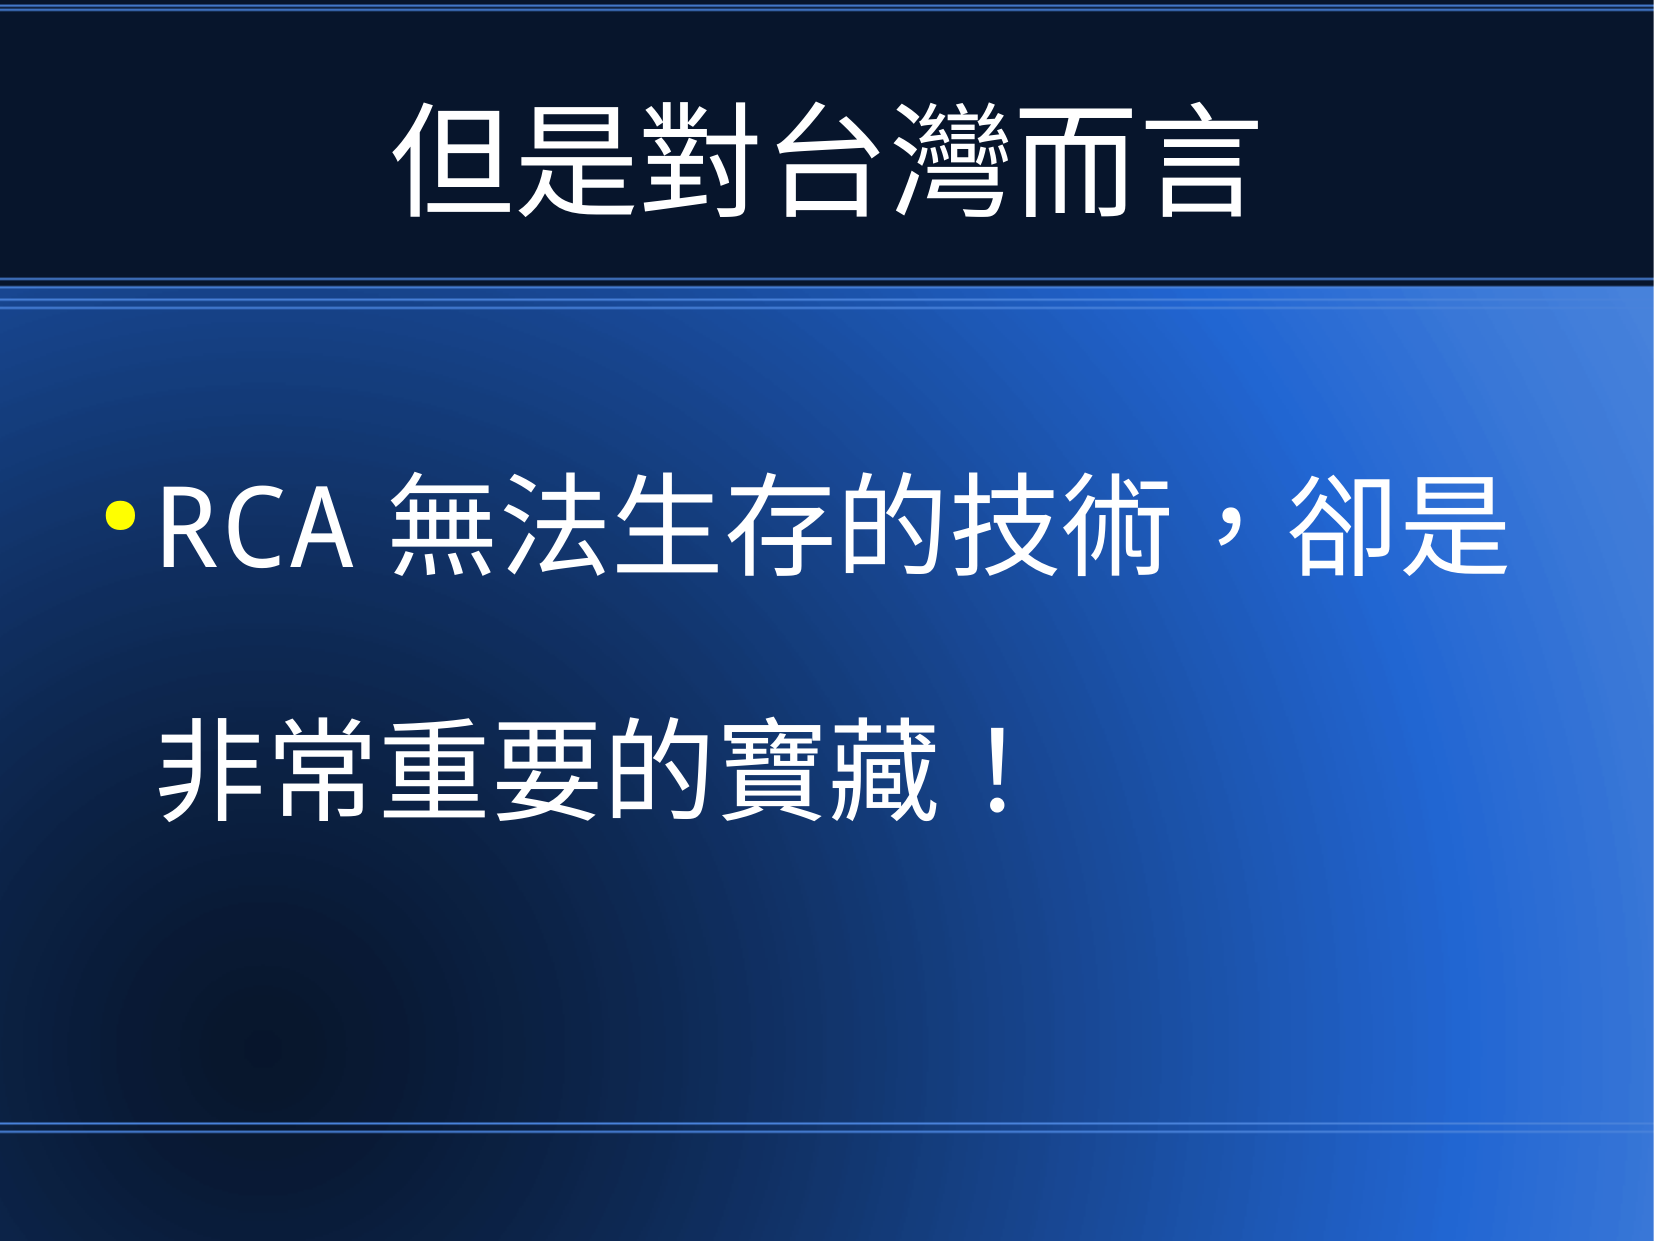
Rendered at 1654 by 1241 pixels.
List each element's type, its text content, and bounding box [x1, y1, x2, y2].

title 但是對台灣而言 [82, 49, 1571, 257]
picture [0, 0, 1654, 1241]
list RCA無法生存的技術，卻是非常重要的寶藏！ [82, 355, 1571, 1241]
